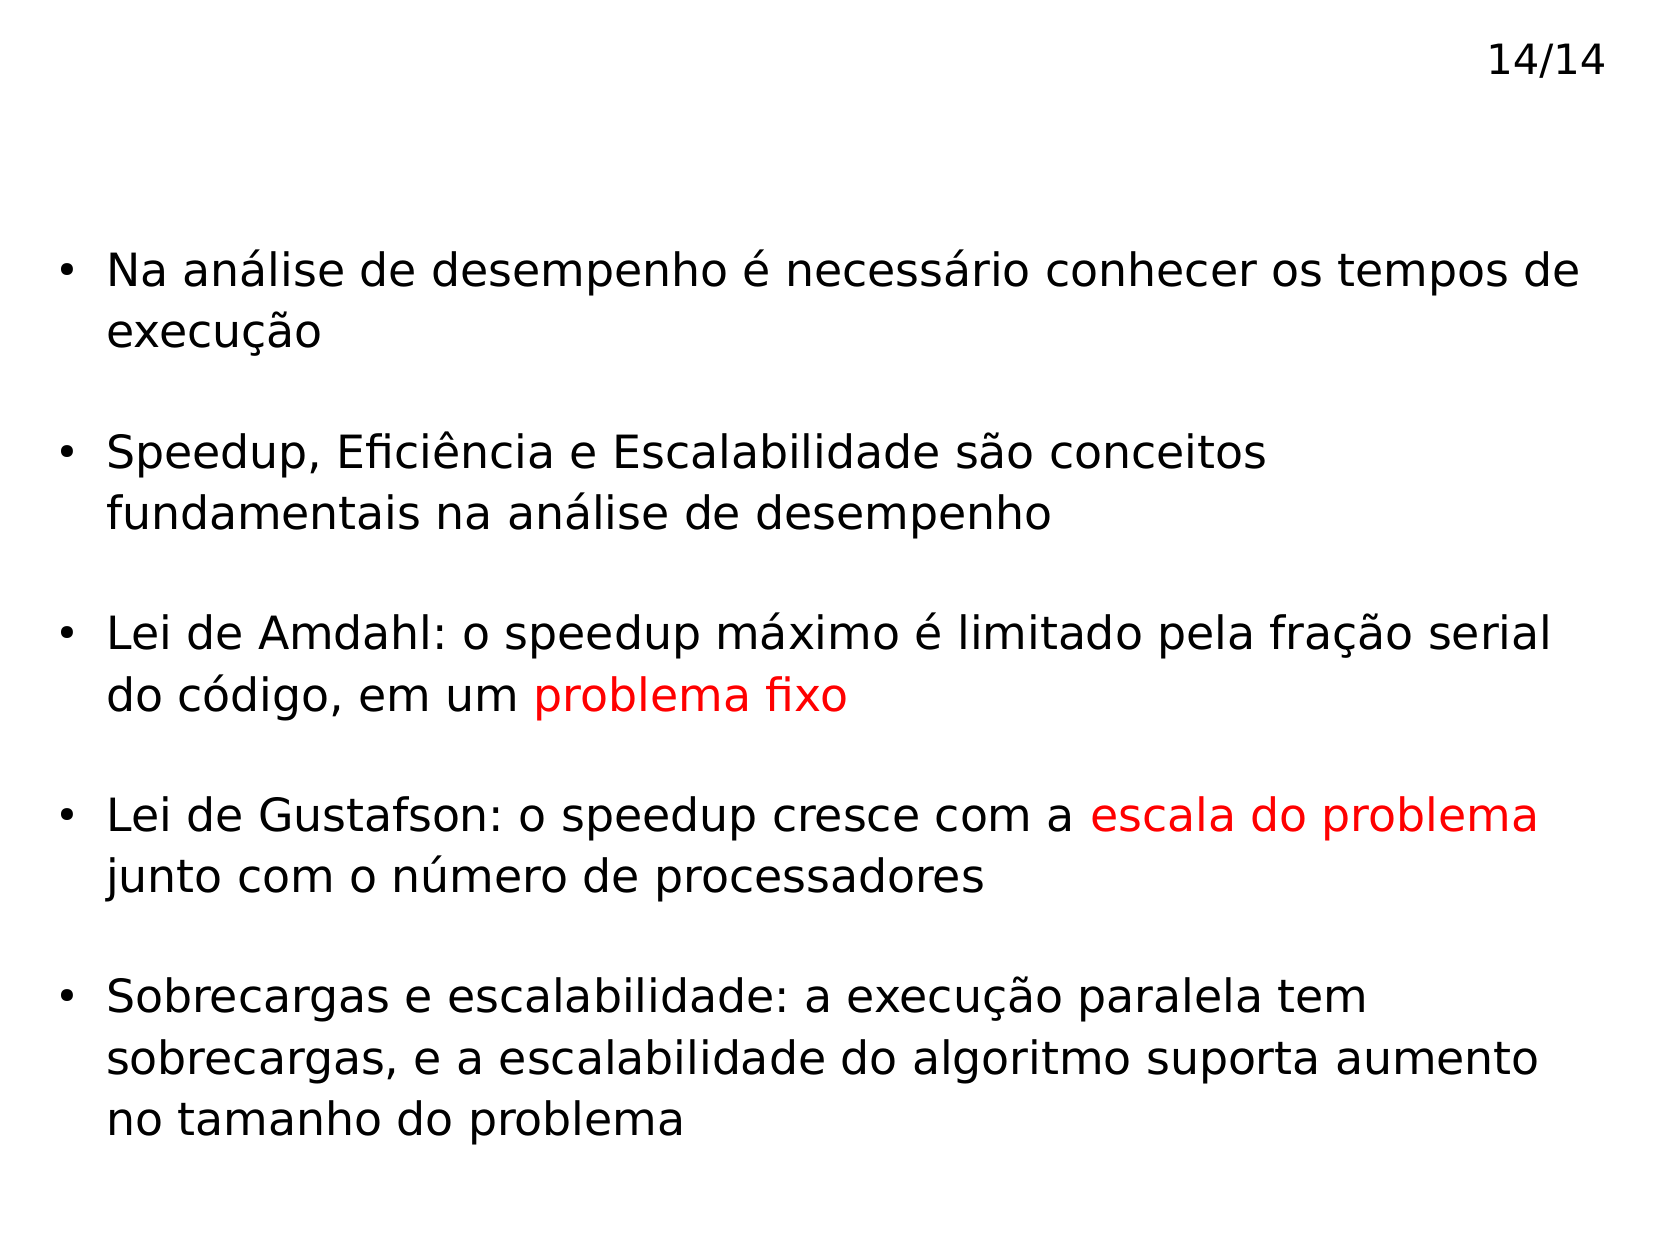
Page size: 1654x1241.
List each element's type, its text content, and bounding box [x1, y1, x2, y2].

list Na análise de desempenho é necessário conhecer os tempos de execução Speedup, Eficiência e Escalabilidade são conceitos fundamentais na análise de desempenho Lei de Amdahl: o speedup máximo é limitado pela fração serial do código, em um problema fixo Lei de Gustafson: o speedup cresce com a escala do problema junto com o número de processadores Sobrecargas e escalabilidade: a execução paralela tem sobrecargas, e a escalabilidade do algoritmo suporta aumento no tamanho do problema [59, 236, 1595, 1211]
